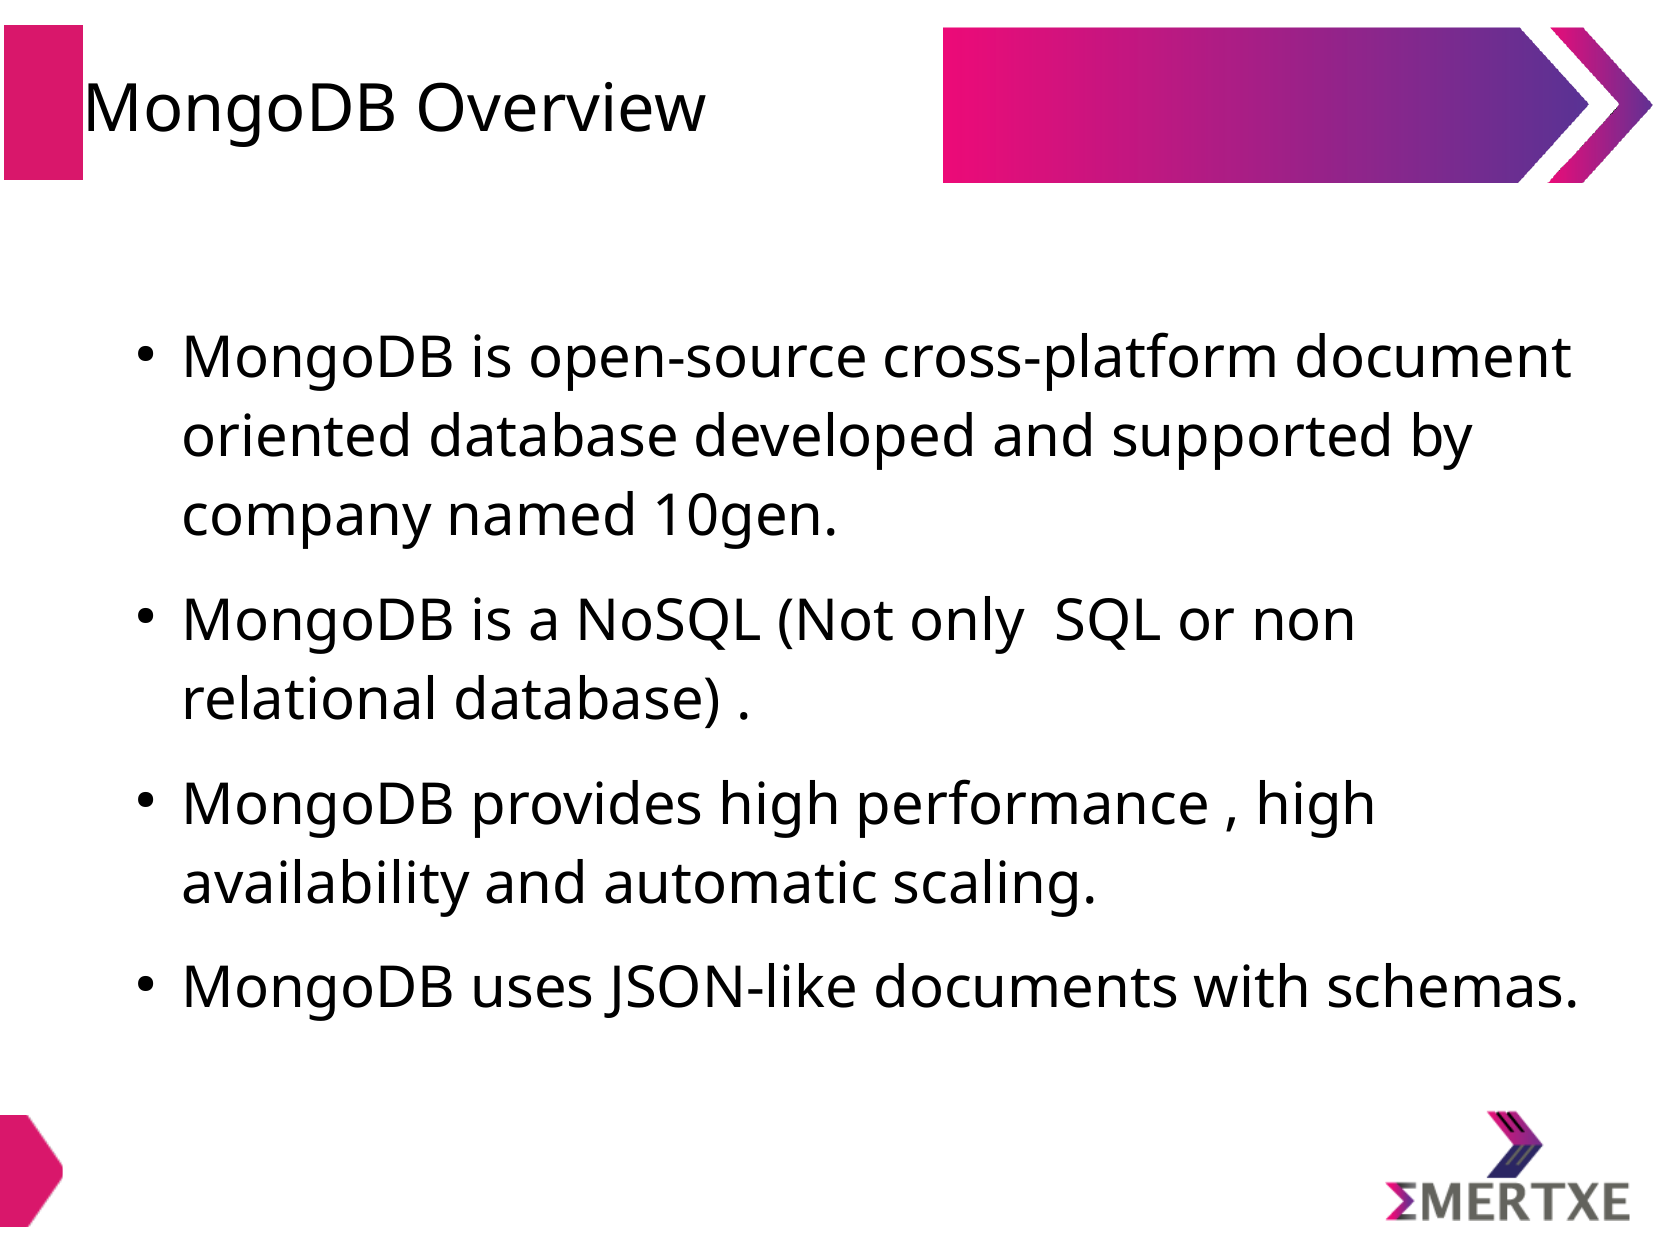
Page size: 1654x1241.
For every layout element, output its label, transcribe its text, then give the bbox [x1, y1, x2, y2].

title MongoDB Overview [82, 2, 1571, 210]
picture [1571, 27, 1653, 183]
picture [1385, 1107, 1631, 1221]
list MongoDB is open-source cross-platform document oriented database developed and supported by company named 10gen. MongoDB is a NoSQL (Not only SQL or non relational database) . MongoDB provides high performance , high availability and automatic scaling. MongoDB uses JSON-like documents with schemas. [120, 315, 1609, 1036]
